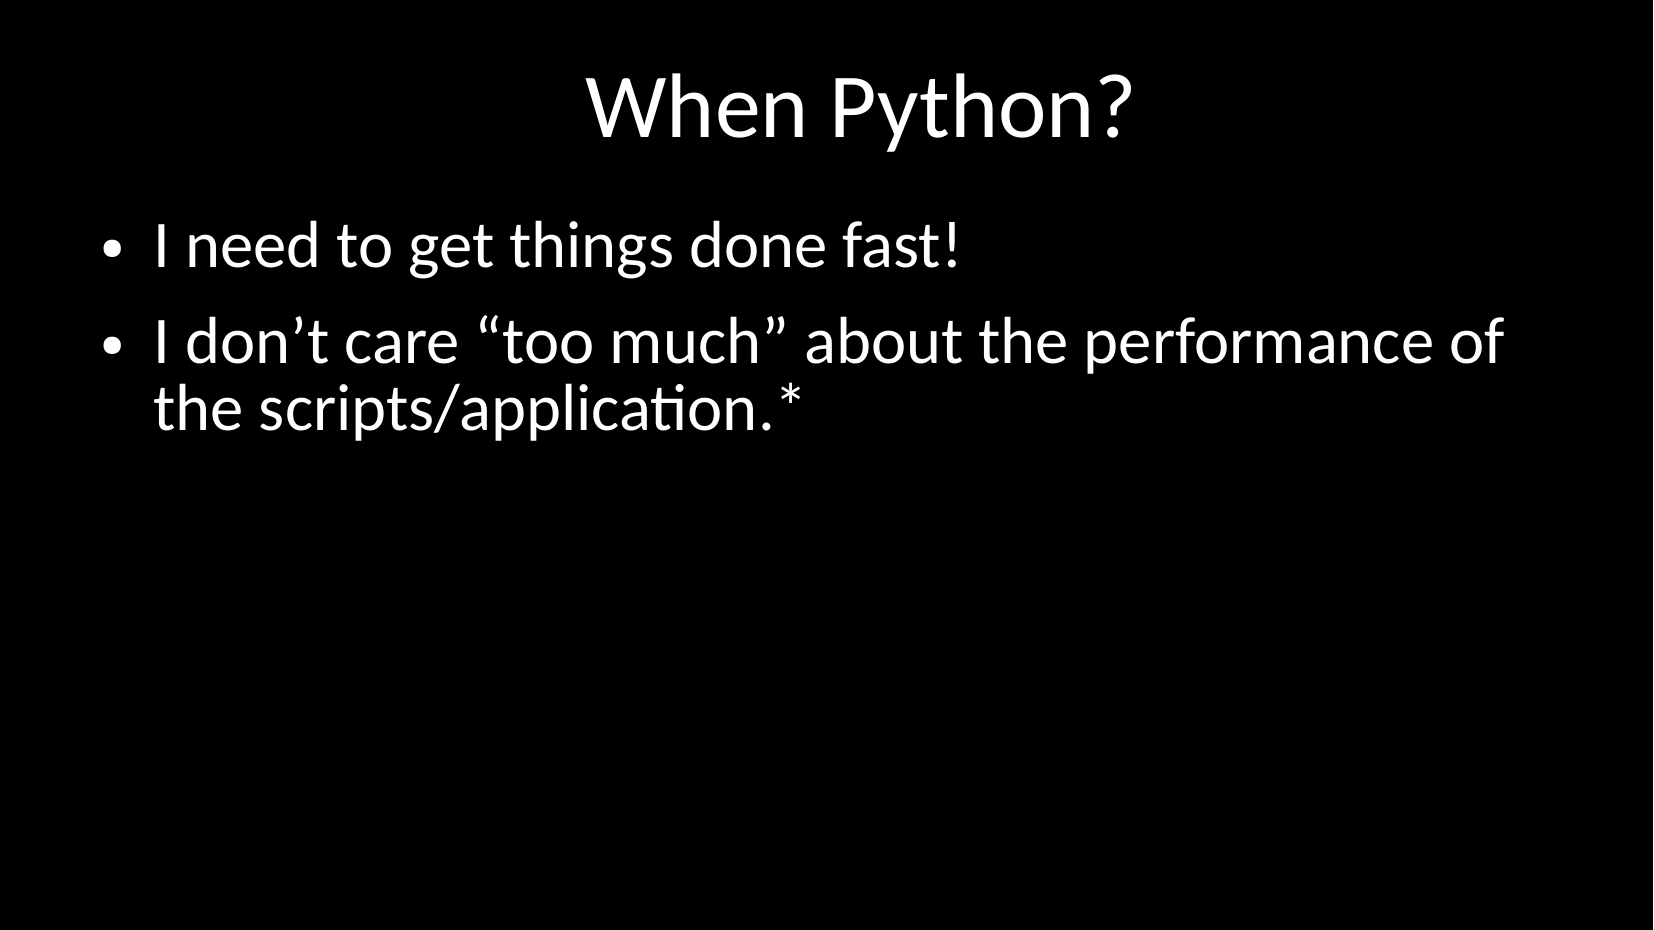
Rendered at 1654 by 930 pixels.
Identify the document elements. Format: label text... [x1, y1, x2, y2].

title When Python? [82, 37, 1571, 193]
list I need to get things done fast! I don’t care “too much” about the performance of the scripts/application.* [82, 217, 1571, 757]
